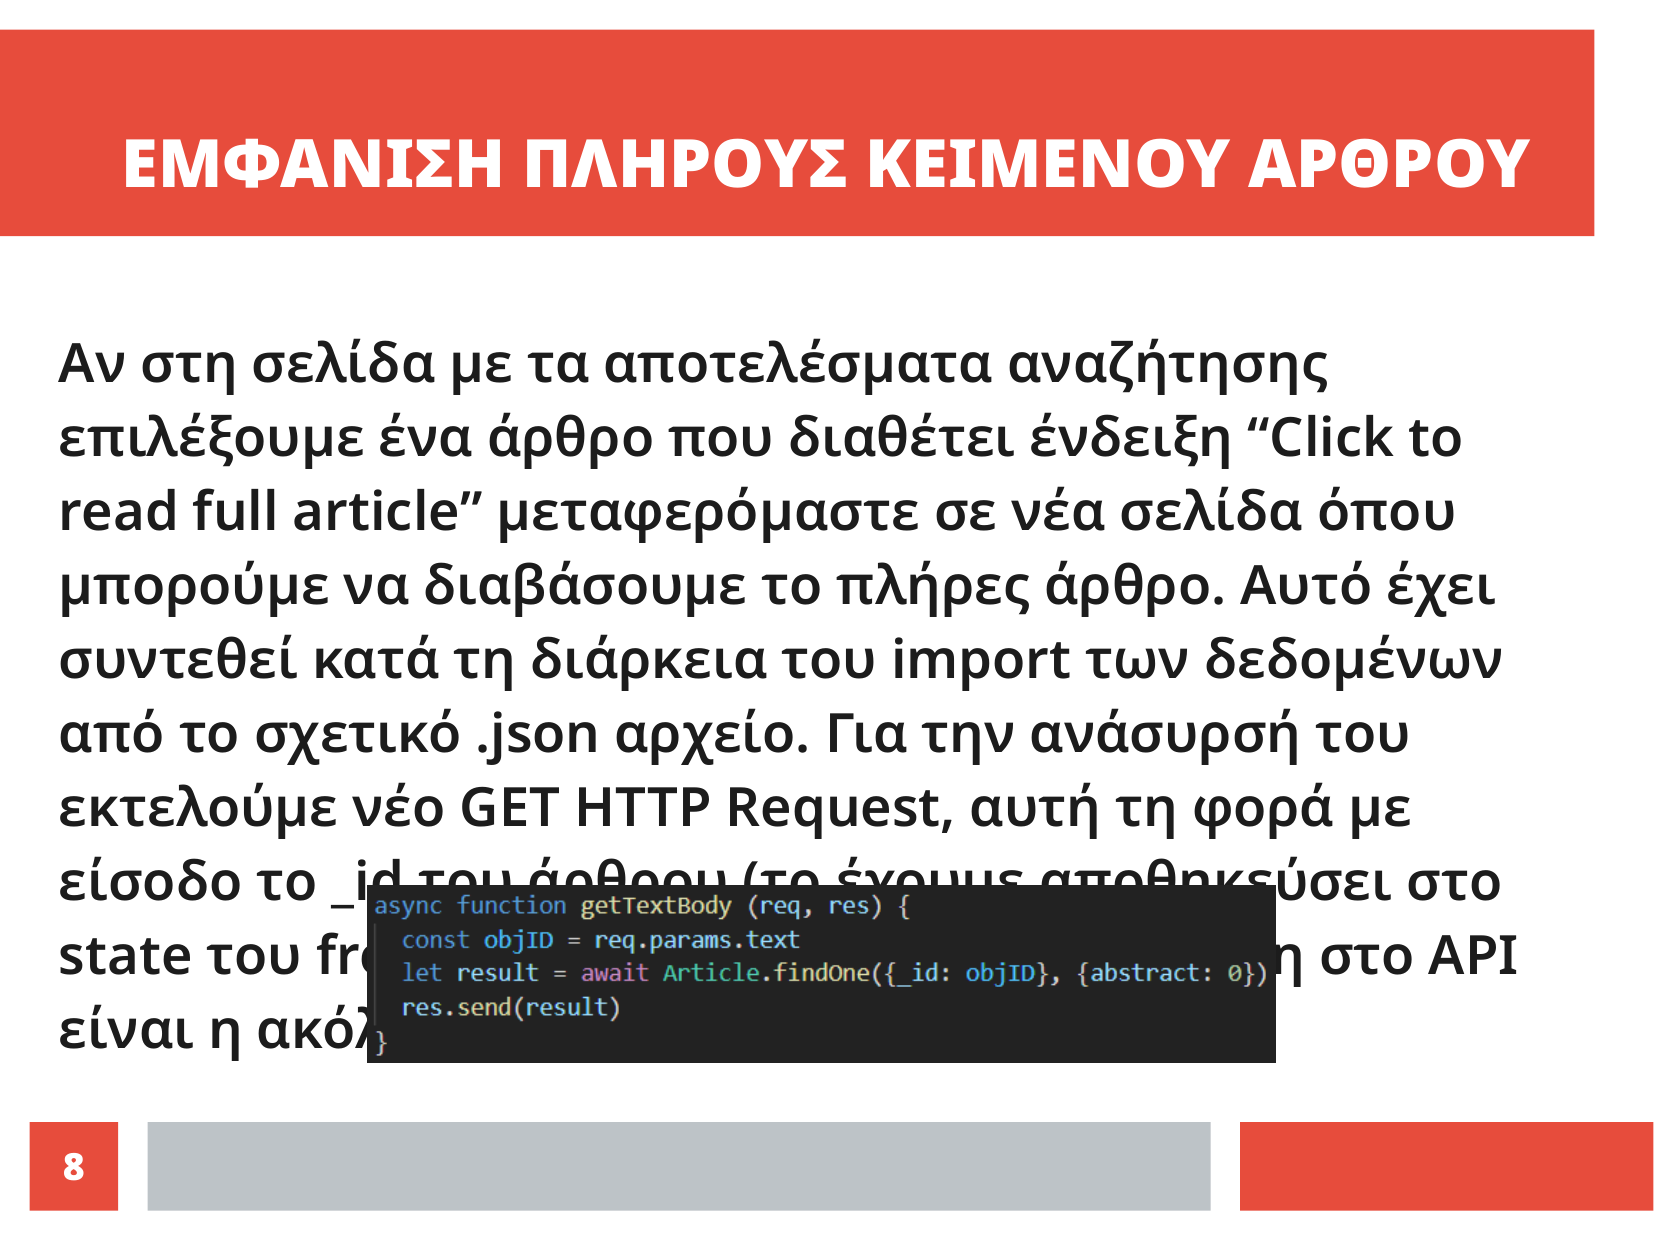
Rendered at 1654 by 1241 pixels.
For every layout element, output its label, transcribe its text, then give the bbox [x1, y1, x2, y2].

list Αν στη σελίδα με τα αποτελέσματα αναζήτησης επιλέξουμε ένα άρθρο που διαθέτει ένδειξη “Click to read full article” μεταφερόμαστε σε νέα σελίδα όπου μπορούμε να διαβάσουμε το πλήρες άρθρο. Αυτό έχει συντεθεί κατά τη διάρκεια του import των δεδομένων από το σχετικό .json αρχείο. Για την ανάσυρσή του εκτελούμε νέο GET HTTP Request, αυτή τη φορά με είσοδο το _id του άρθρου (το έχουμε αποθηκεύσει στο state του front-end), ενώ η σχετική συνάρτηση στο API είναι η ακόλουθη: [59, 324, 1565, 1093]
title ΕΜΦΑΝΙΣΗ ΠΛΗΡΟΥΣ ΚΕΙΜΕΝΟΥ ΑΡΘΡΟΥ [59, 59, 1595, 207]
picture [367, 885, 1276, 1063]
